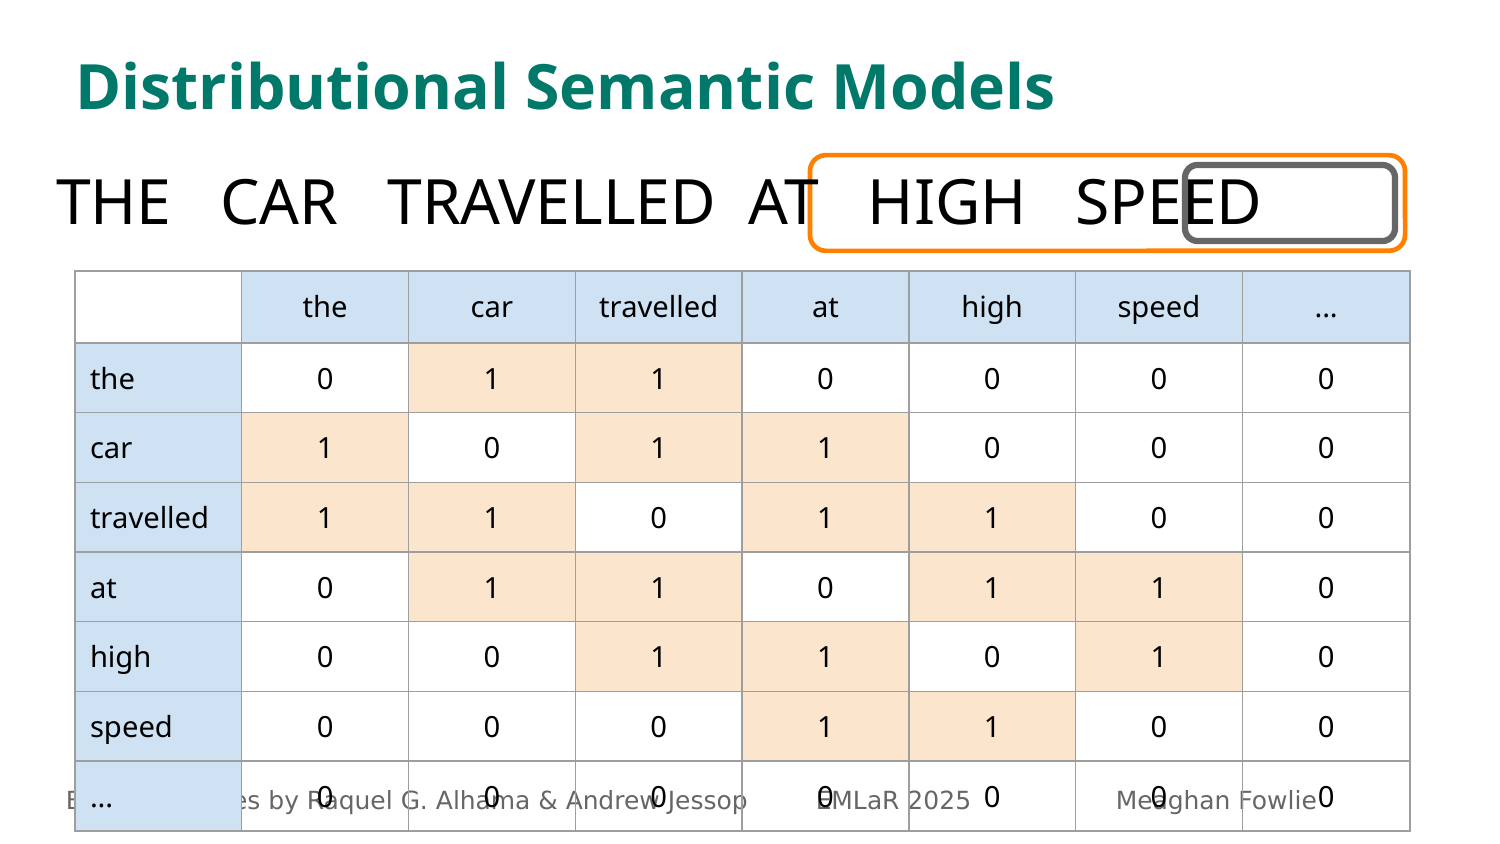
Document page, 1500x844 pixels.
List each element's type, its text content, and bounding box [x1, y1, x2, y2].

table_header the [242, 272, 408, 342]
table_cell 1 [242, 483, 408, 551]
table_cell 0 [409, 622, 575, 691]
table_cell 0 [1243, 344, 1409, 412]
table_cell 1 [576, 553, 741, 621]
table_cell 0 [910, 413, 1075, 482]
table_header car [409, 272, 575, 342]
table_header [76, 272, 241, 342]
table_cell 0 [576, 692, 741, 760]
title Distributional Semantic Models [75, 15, 1426, 156]
table_cell 0 [576, 762, 741, 830]
table_cell 1 [743, 692, 908, 760]
table_cell 1 [576, 344, 741, 412]
table_cell 0 [1076, 344, 1242, 412]
table_cell 0 [743, 344, 908, 412]
table_cell 1 [743, 622, 908, 691]
table_cell 1 [743, 413, 908, 482]
table_cell 0 [1243, 762, 1409, 830]
table_cell 1 [910, 553, 1075, 621]
table_header at [743, 272, 908, 342]
table_cell 0 [242, 553, 408, 621]
table_cell at [76, 553, 241, 621]
table_cell 0 [242, 762, 408, 830]
table_cell 0 [1076, 413, 1242, 482]
table_cell 0 [242, 692, 408, 760]
table_cell 0 [1243, 413, 1409, 482]
table_header speed [1076, 272, 1242, 342]
table_cell 0 [1076, 483, 1242, 551]
table_cell 0 [242, 344, 408, 412]
table_cell 1 [743, 483, 908, 551]
table_cell 0 [910, 344, 1075, 412]
table_cell 1 [576, 413, 741, 482]
table_cell 0 [1076, 692, 1242, 760]
table_cell travelled [76, 483, 241, 551]
table_cell 1 [1076, 622, 1242, 691]
table_cell the [76, 344, 241, 412]
table_cell 0 [409, 413, 575, 482]
table_cell 1 [409, 344, 575, 412]
table_cell car [76, 413, 241, 482]
table_cell 0 [743, 553, 908, 621]
table_cell 0 [409, 692, 575, 760]
table_cell 0 [743, 762, 908, 830]
table_cell 0 [910, 622, 1075, 691]
table_header high [910, 272, 1075, 342]
table_cell 1 [1076, 553, 1242, 621]
table_cell 1 [409, 553, 575, 621]
table_cell ... [76, 762, 241, 830]
text_box THE CAR TRAVELLED AT HIGH SPEED [45, 157, 1411, 234]
table_cell 0 [1243, 622, 1409, 691]
table_cell 1 [409, 483, 575, 551]
table_cell 1 [910, 692, 1075, 760]
table_cell 0 [1243, 553, 1409, 621]
table_cell 0 [1243, 483, 1409, 551]
table_cell 0 [576, 483, 741, 551]
table_cell high [76, 622, 241, 691]
table_header ... [1243, 272, 1409, 342]
table_cell speed [76, 692, 241, 760]
table_cell 1 [576, 622, 741, 691]
table_cell 1 [910, 483, 1075, 551]
table_cell 0 [1243, 692, 1409, 760]
table_header travelled [576, 272, 741, 342]
table_cell 0 [910, 762, 1075, 830]
table_cell 0 [242, 622, 408, 691]
table_cell 0 [1076, 762, 1242, 830]
table_cell 0 [409, 762, 575, 830]
table_cell 1 [242, 413, 408, 482]
